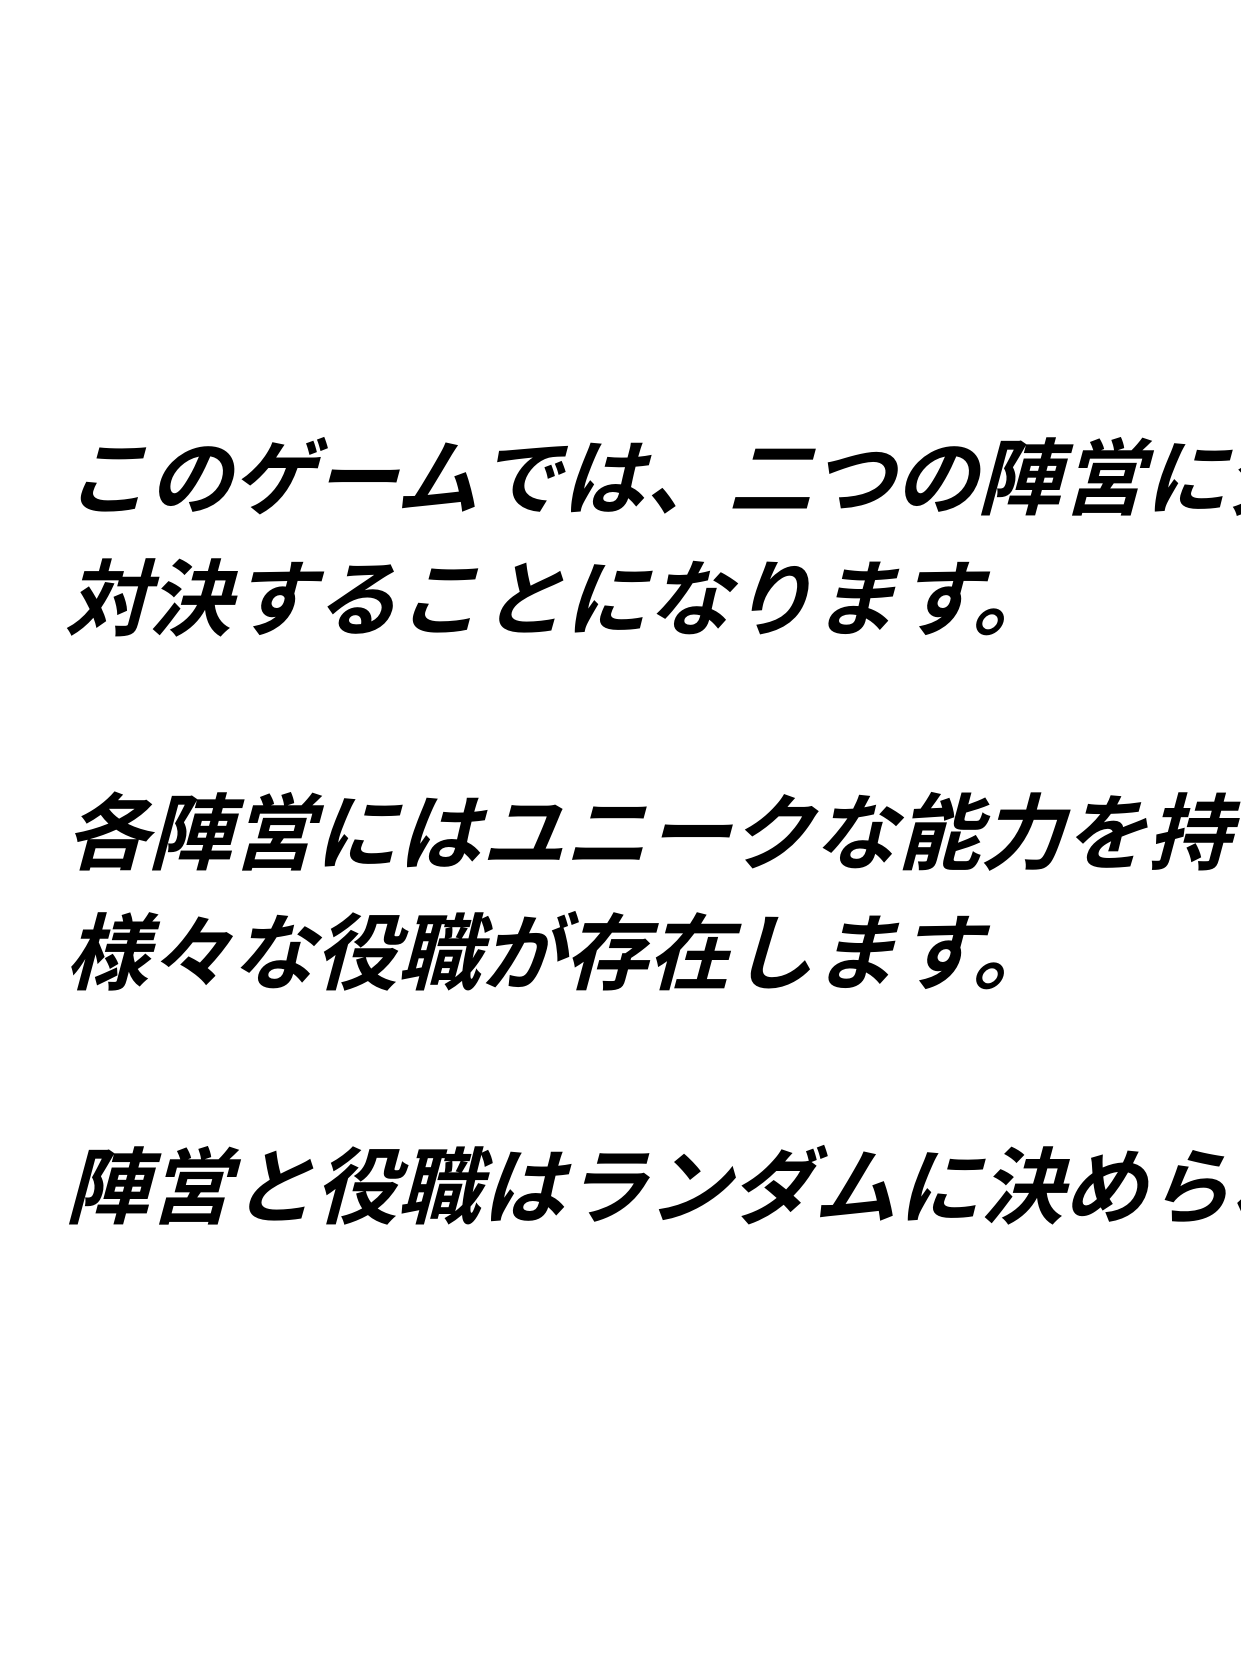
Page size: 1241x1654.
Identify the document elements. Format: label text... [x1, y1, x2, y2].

text_box このゲームでは、二つの陣営に分かれて 対決することになります。 各陣営にはユニークな能力を持つ 様々な役職が存在します。 陣営と役職はランダムに決められます。 [50, 527, 1190, 1126]
